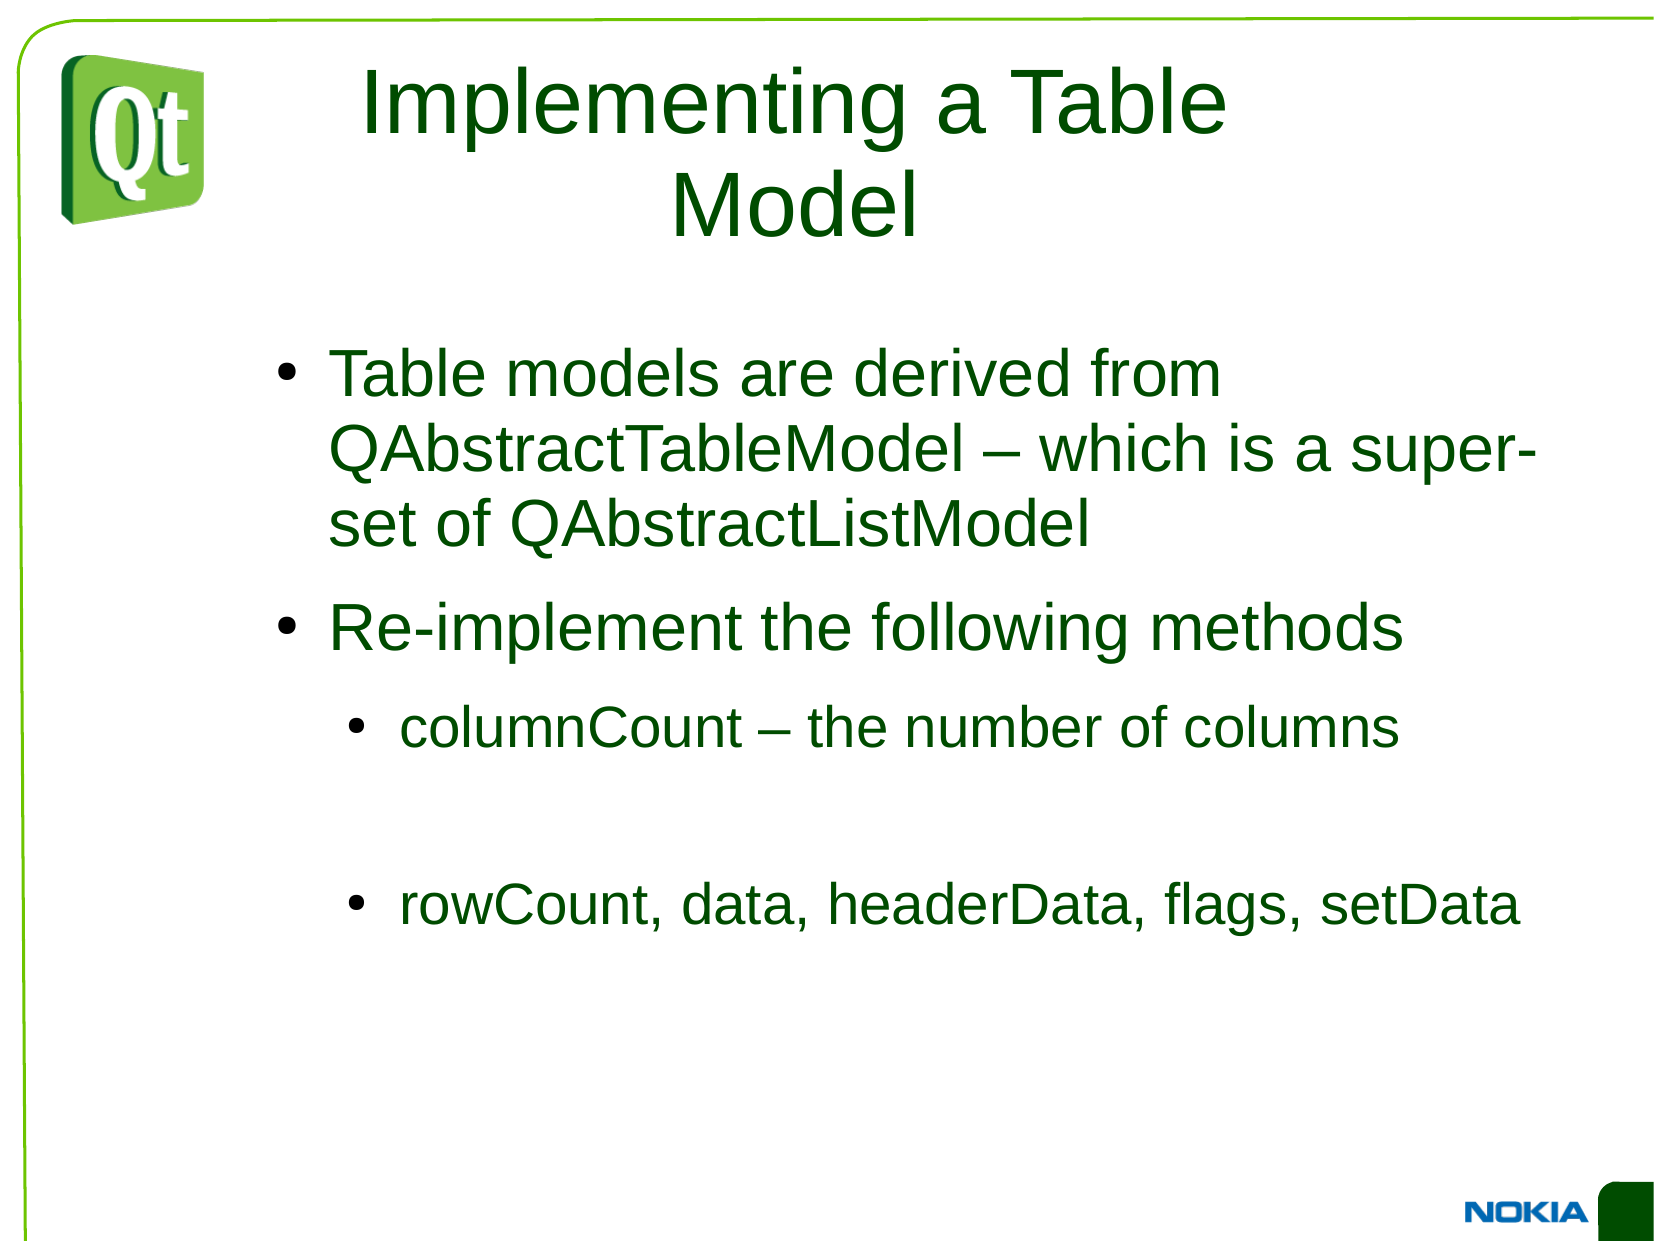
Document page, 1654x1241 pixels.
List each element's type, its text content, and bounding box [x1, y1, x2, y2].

list Table models are derived from QAbstractTableModel – which is a super-set of QAbstractListModel Re-implement the following methods columnCount – the number of columns rowCount, data, headerData, flags, setData [257, 336, 1577, 1141]
picture [61, 55, 204, 225]
picture [1465, 1201, 1589, 1223]
title Implementing a Table Model [257, 50, 1333, 256]
